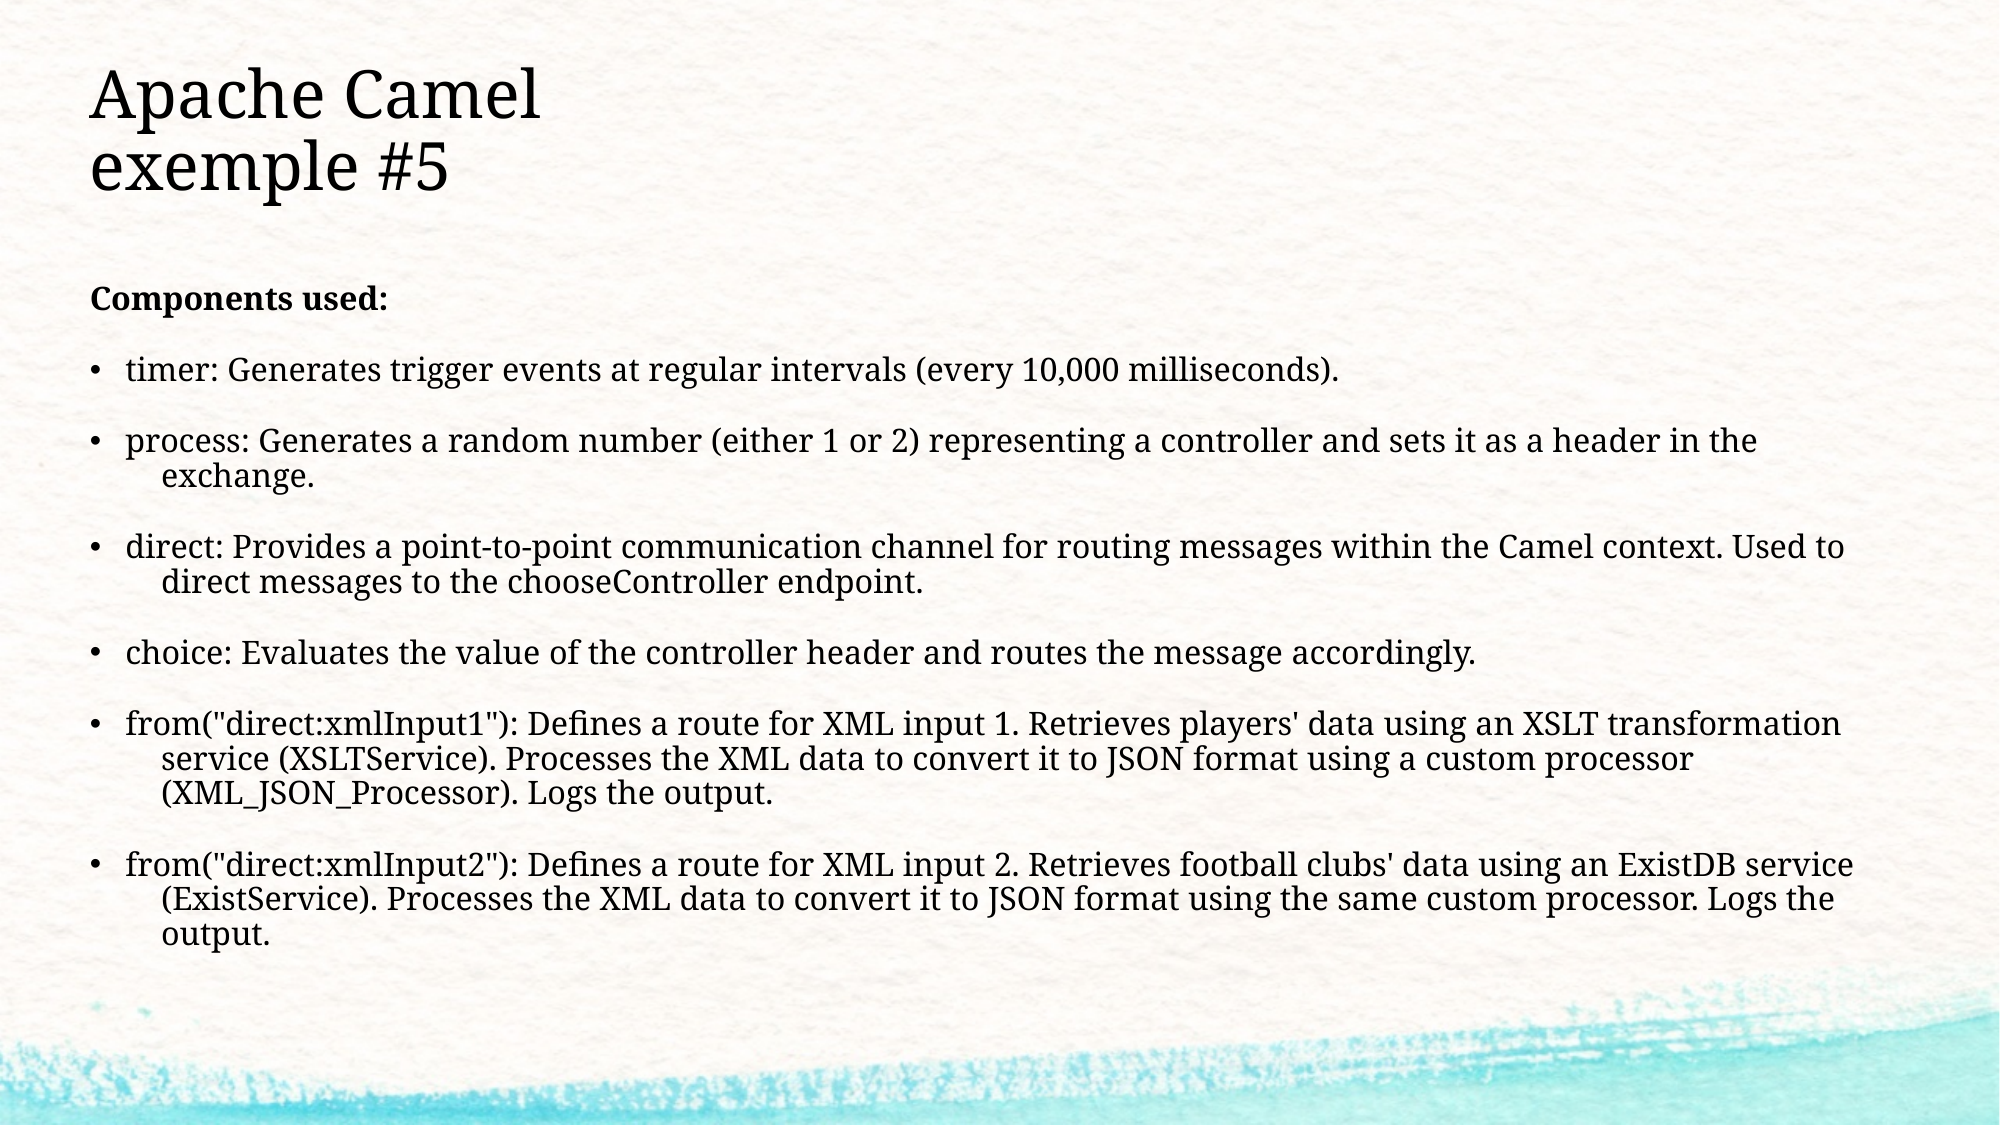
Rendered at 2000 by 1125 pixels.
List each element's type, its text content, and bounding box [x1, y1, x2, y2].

picture [0, 0, 2000, 1125]
list Components used: timer: Generates trigger events at regular intervals (every 10,000 milliseconds). process: Generates a random number (either 1 or 2) representing a controller and sets it as a header in the exchange. direct: Provides a point-to-point communication channel for routing messages within the Camel context. Used to direct messages to the chooseController endpoint. choice: Evaluates the value of the controller header and routes the message accordingly. from("direct:xmlInput1"): Defines a route for XML input 1. Retrieves players' data using an XSLT transformation service (XSLTService). Processes the XML data to convert it to JSON format using a custom processor (XML_JSON_Processor). Logs the output. from("direct:xmlInput2"): Defines a route for XML input 2. Retrieves football clubs' data using an ExistDB service (ExistService). Processes the XML data to convert it to JSON format using the same custom processor. Logs the output. [74, 275, 1925, 963]
title Apache Camel exemple #5 [74, 24, 1650, 213]
